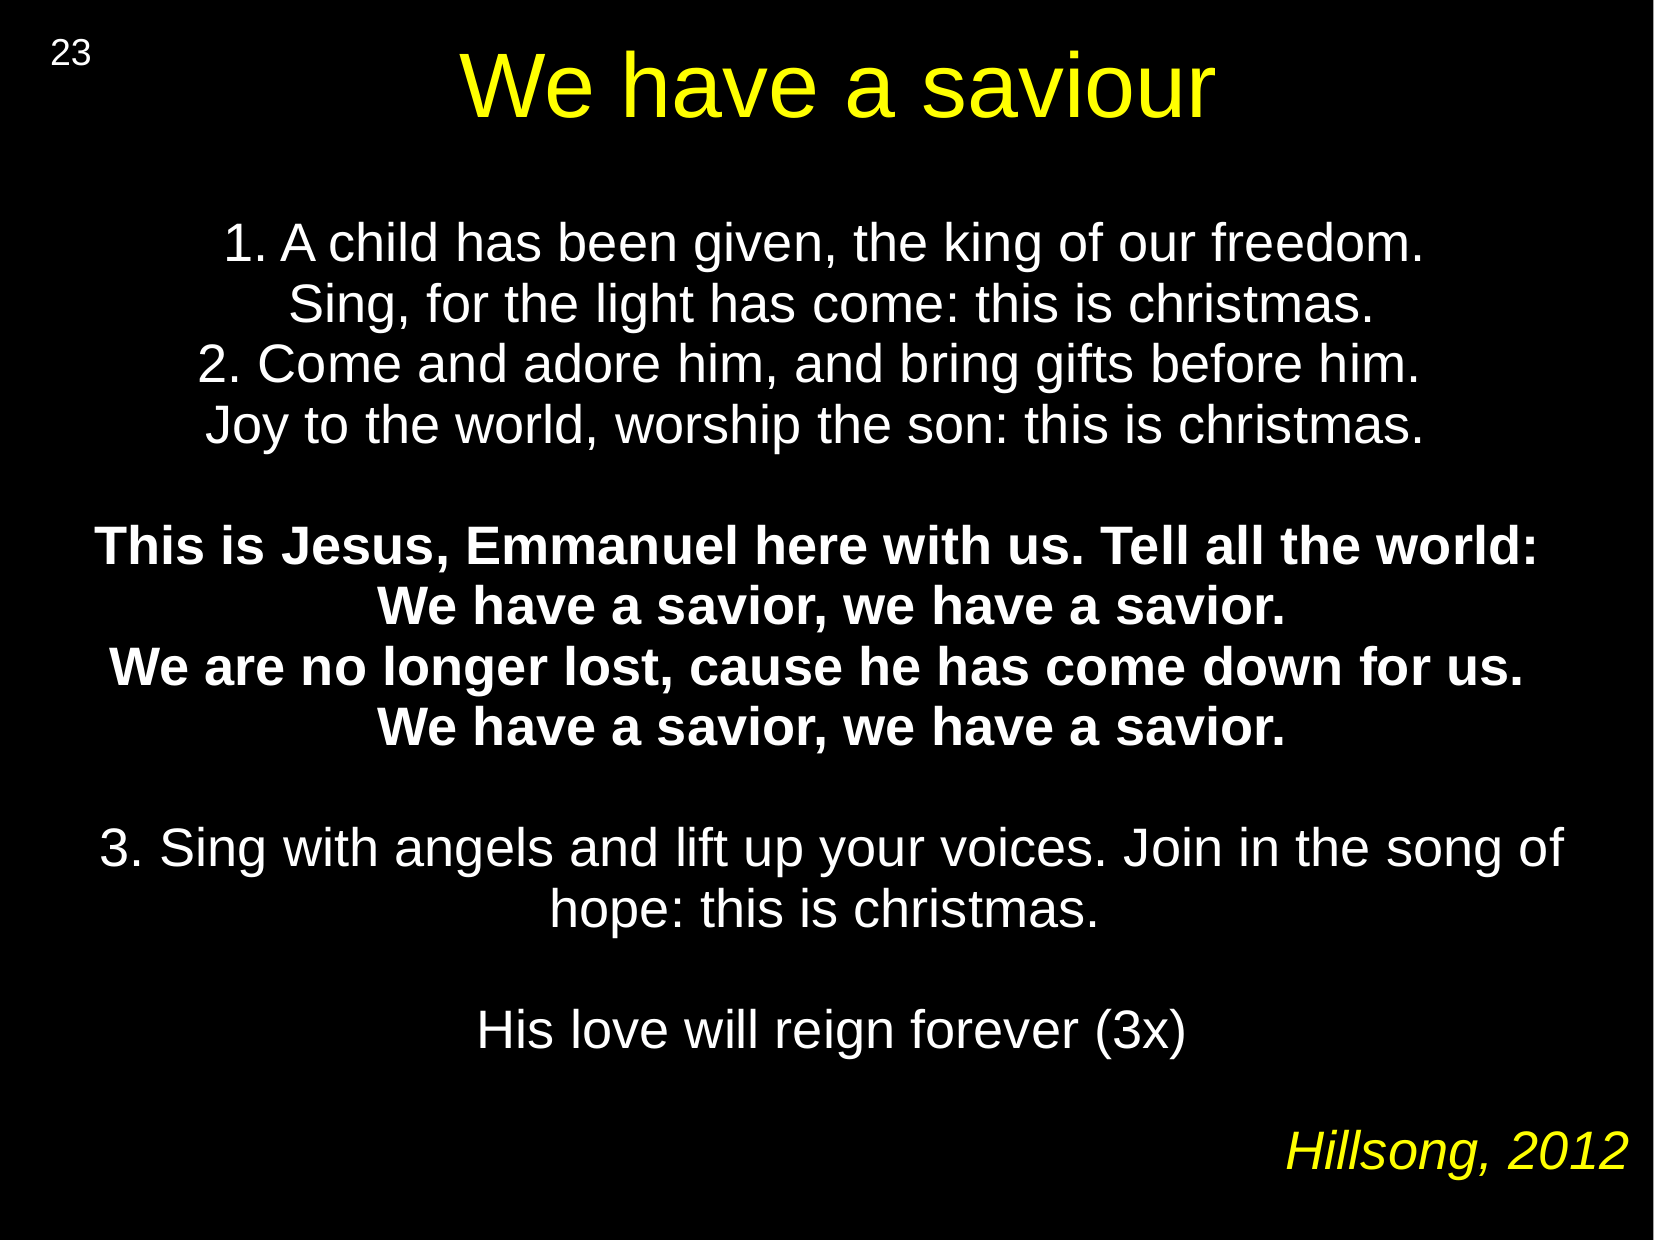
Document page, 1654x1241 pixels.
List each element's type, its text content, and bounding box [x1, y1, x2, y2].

title We have a saviour [94, 5, 1583, 166]
list 1. A child has been given, the king of our freedom. Sing, for the light has come: this is christmas. 2. Come and adore him, and bring gifts before him. Joy to the world, worship the son: this is christmas. This is Jesus, Emmanuel here with us. Tell all the world: We have a savior, we have a savior. We are no longer lost, cause he has come down for us. We have a savior, we have a savior. 3. Sing with angels and lift up your voices. Join in the song of hope: this is christmas. His love will reign forever (3x) Hillsong, 2012 [35, 177, 1630, 1217]
text_box 23 [35, 23, 130, 81]
